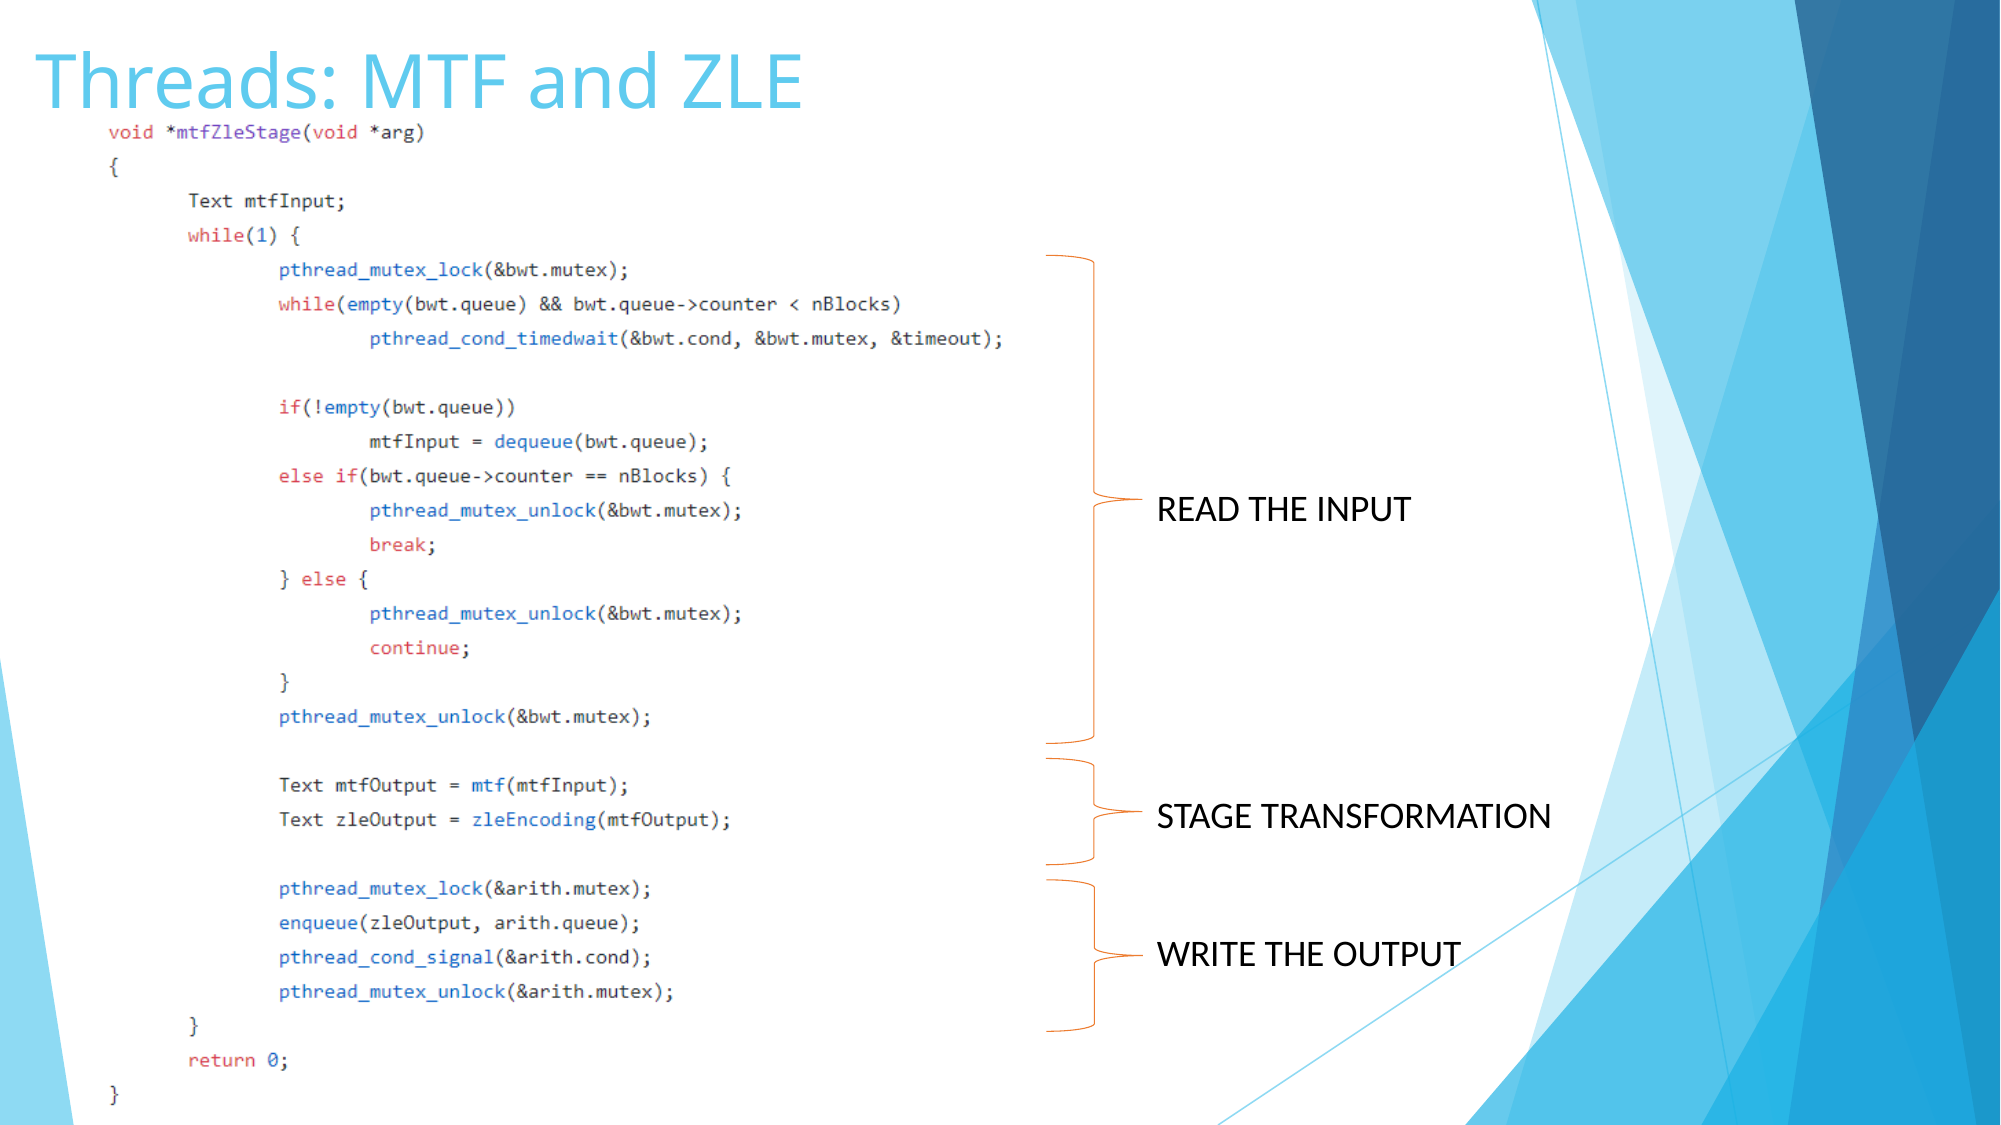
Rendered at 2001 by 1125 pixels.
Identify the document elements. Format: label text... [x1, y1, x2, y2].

picture [99, 114, 1012, 1119]
title Threads: MTF and ZLE [20, 25, 1432, 134]
text_box READ THE INPUT [1141, 476, 1450, 538]
text_box STAGE TRANSFORMATION [1141, 783, 1591, 845]
text_box WRITE THE OUTPUT [1141, 921, 1494, 983]
